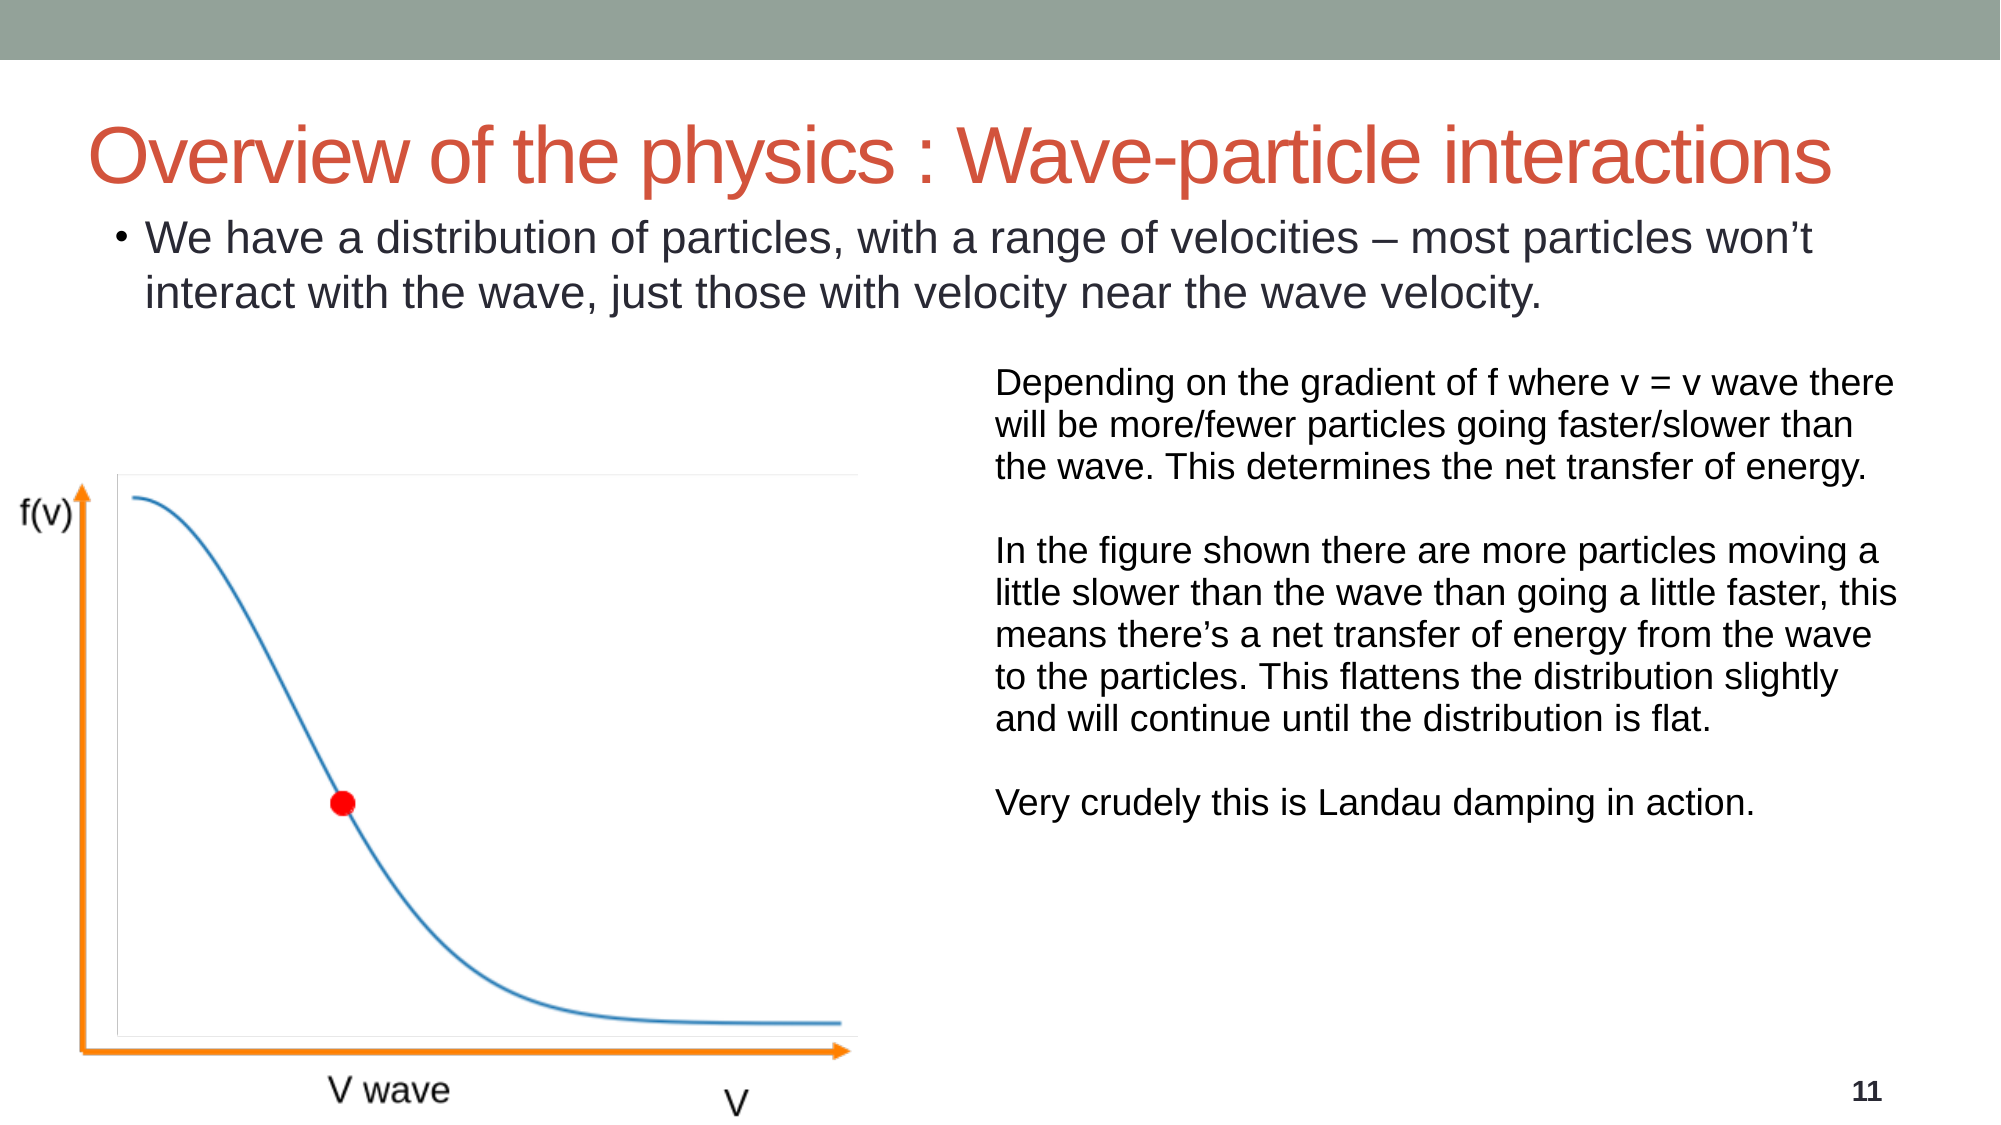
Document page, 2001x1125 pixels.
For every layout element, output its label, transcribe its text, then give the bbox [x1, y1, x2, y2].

title Overview of the physics : Wave-particle interactions [72, 95, 1922, 208]
list We have a distribution of particles, with a range of velocities – most particles won’t interact with the wave, just those with velocity near the wave velocity. [99, 200, 1868, 1036]
slide_number <number> [1779, 1062, 1955, 1117]
text_box Depending on the gradient of f where v = v wave there will be more/fewer particles going faster/slower than the wave. This determines the net transfer of energy. In the figure shown there are more particles moving a little slower than the wave than going a little faster, this means there’s a net transfer of energy from the wave to the particles. This flattens the distribution slightly and will continue until the distribution is flat. Very crudely this is Landau damping in action. [980, 354, 1914, 832]
picture [5, 474, 858, 1125]
